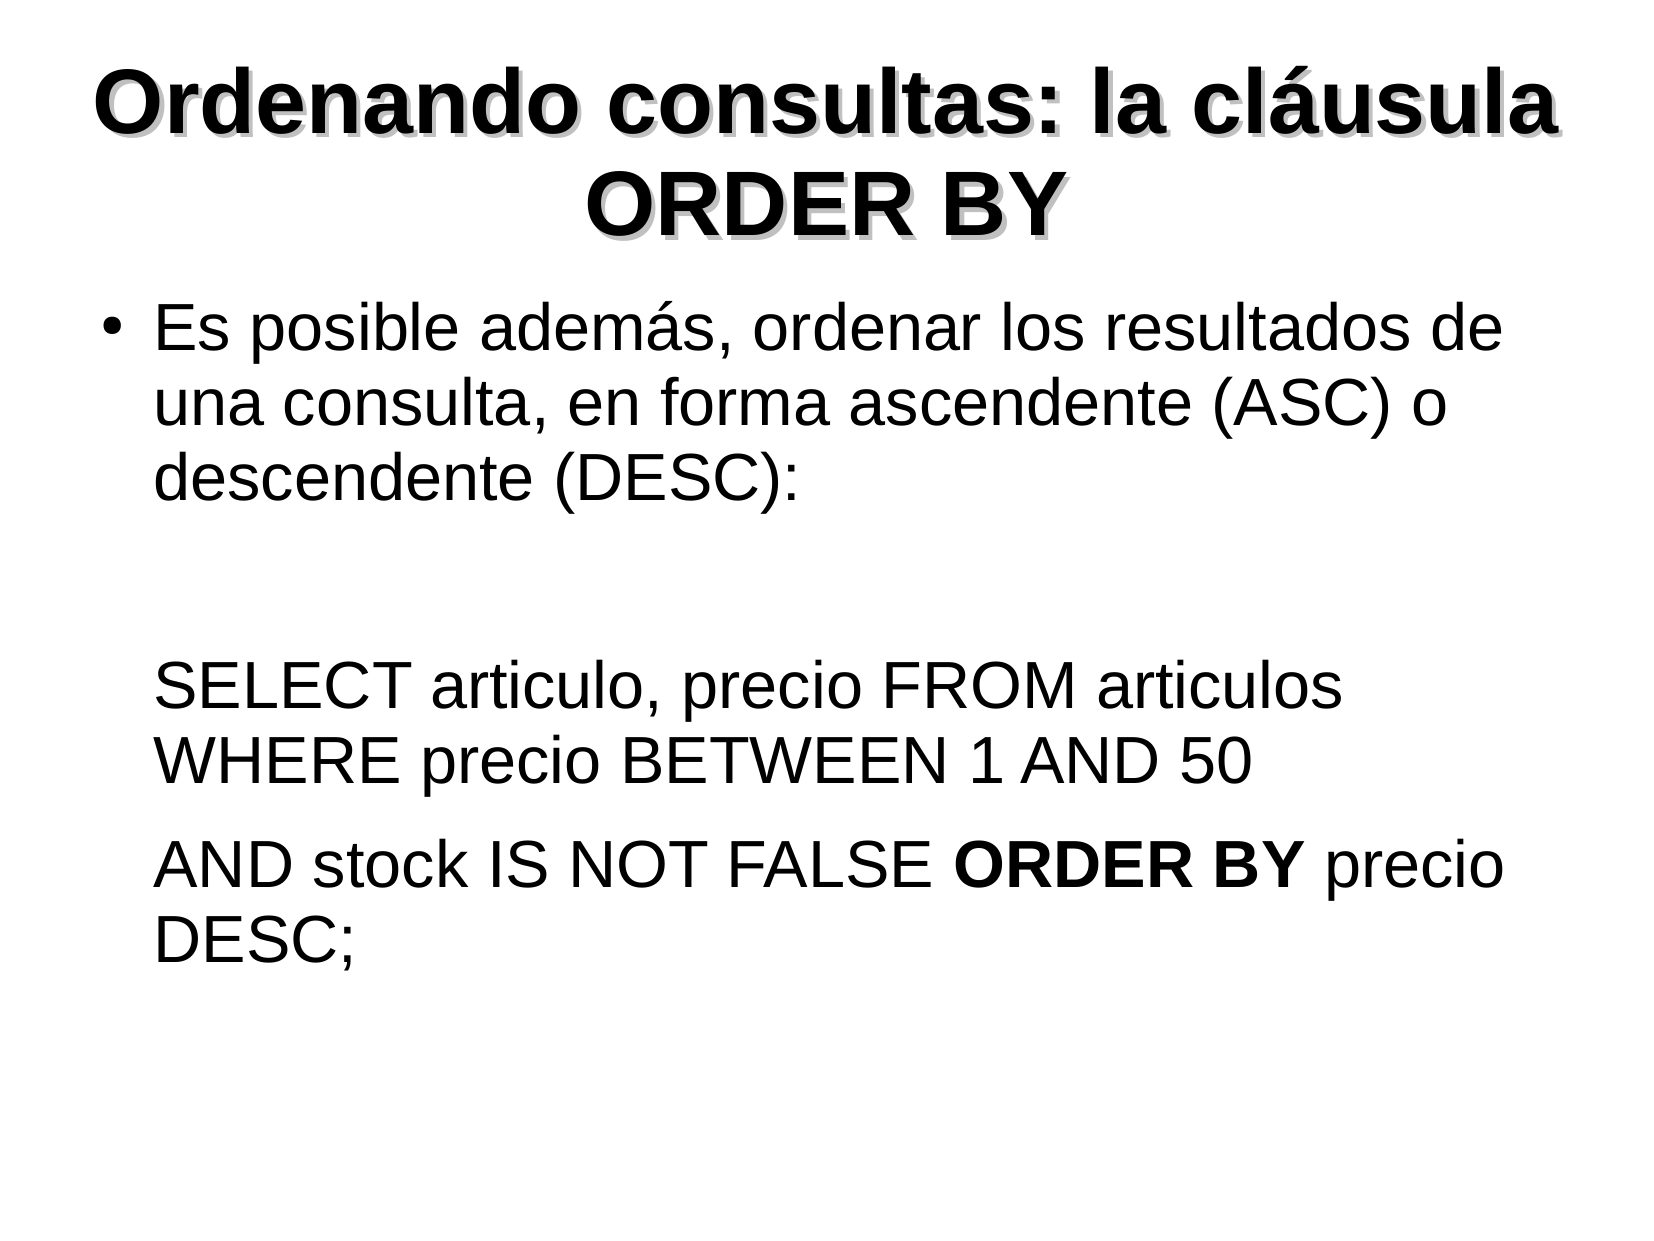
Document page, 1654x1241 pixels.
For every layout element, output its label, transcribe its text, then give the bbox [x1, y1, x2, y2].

title Ordenando consultas: la cláusula ORDER BY [82, 49, 1571, 257]
list Es posible además, ordenar los resultados de una consulta, en forma ascendente (ASC) o descendente (DESC): SELECT articulo, precio FROM articulos WHERE precio BETWEEN 1 AND 50 AND stock IS NOT FALSE ORDER BY precio DESC; [82, 290, 1571, 1010]
